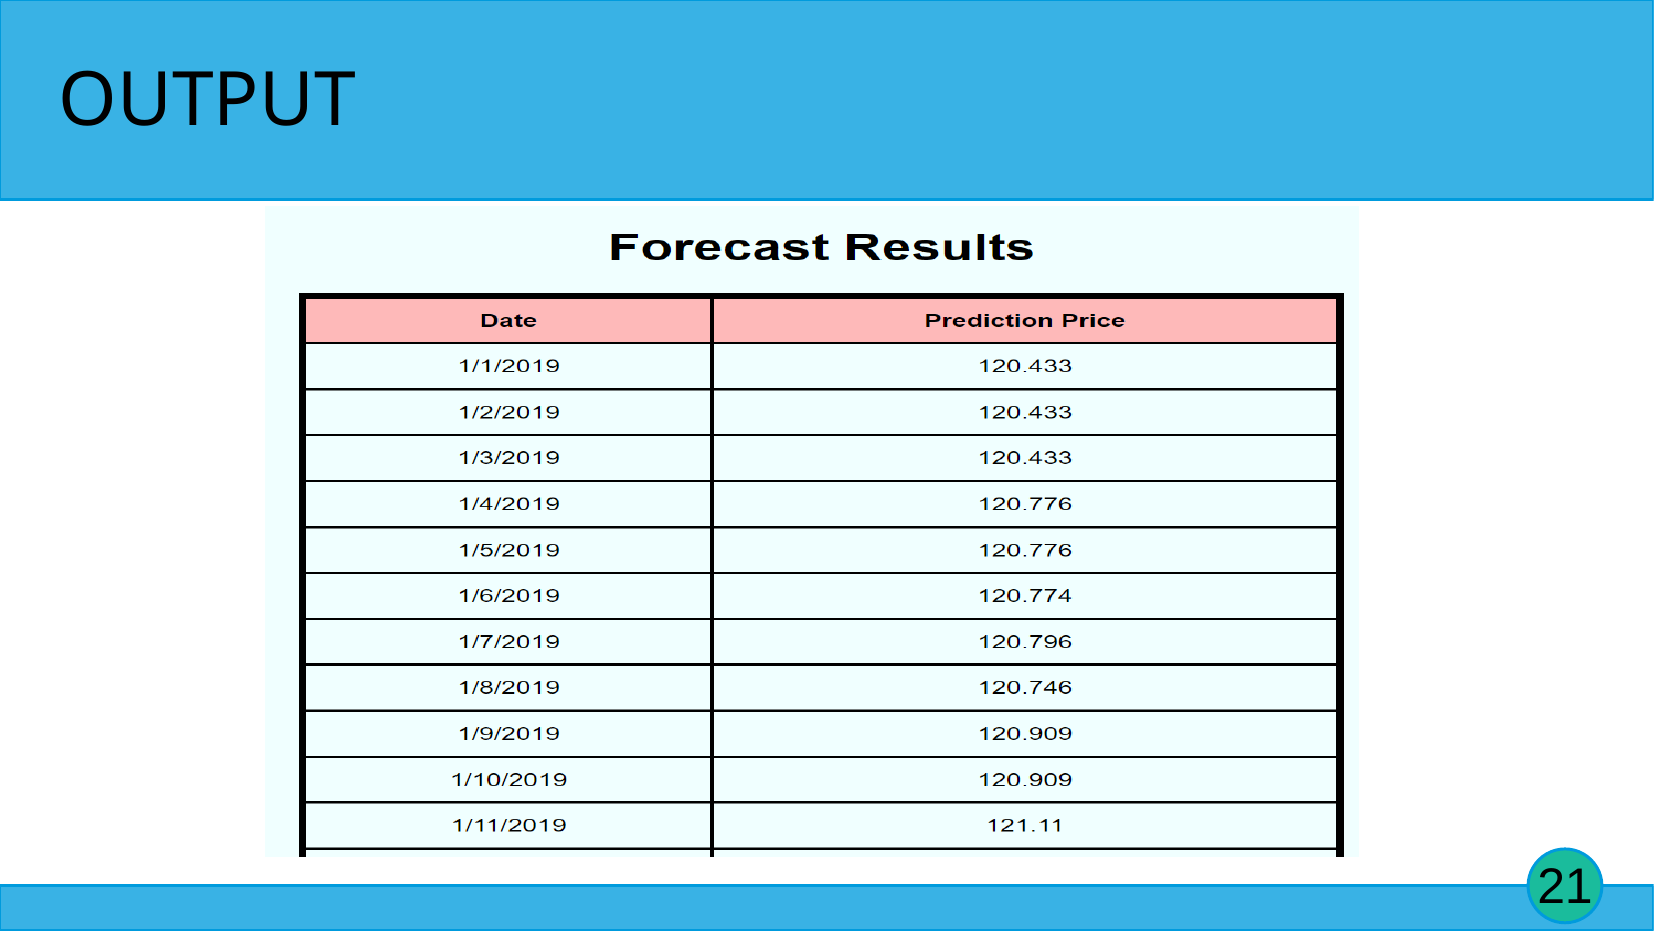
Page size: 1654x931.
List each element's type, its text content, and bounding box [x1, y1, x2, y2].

title OUTPUT [59, 37, 1595, 155]
picture [265, 206, 1359, 857]
